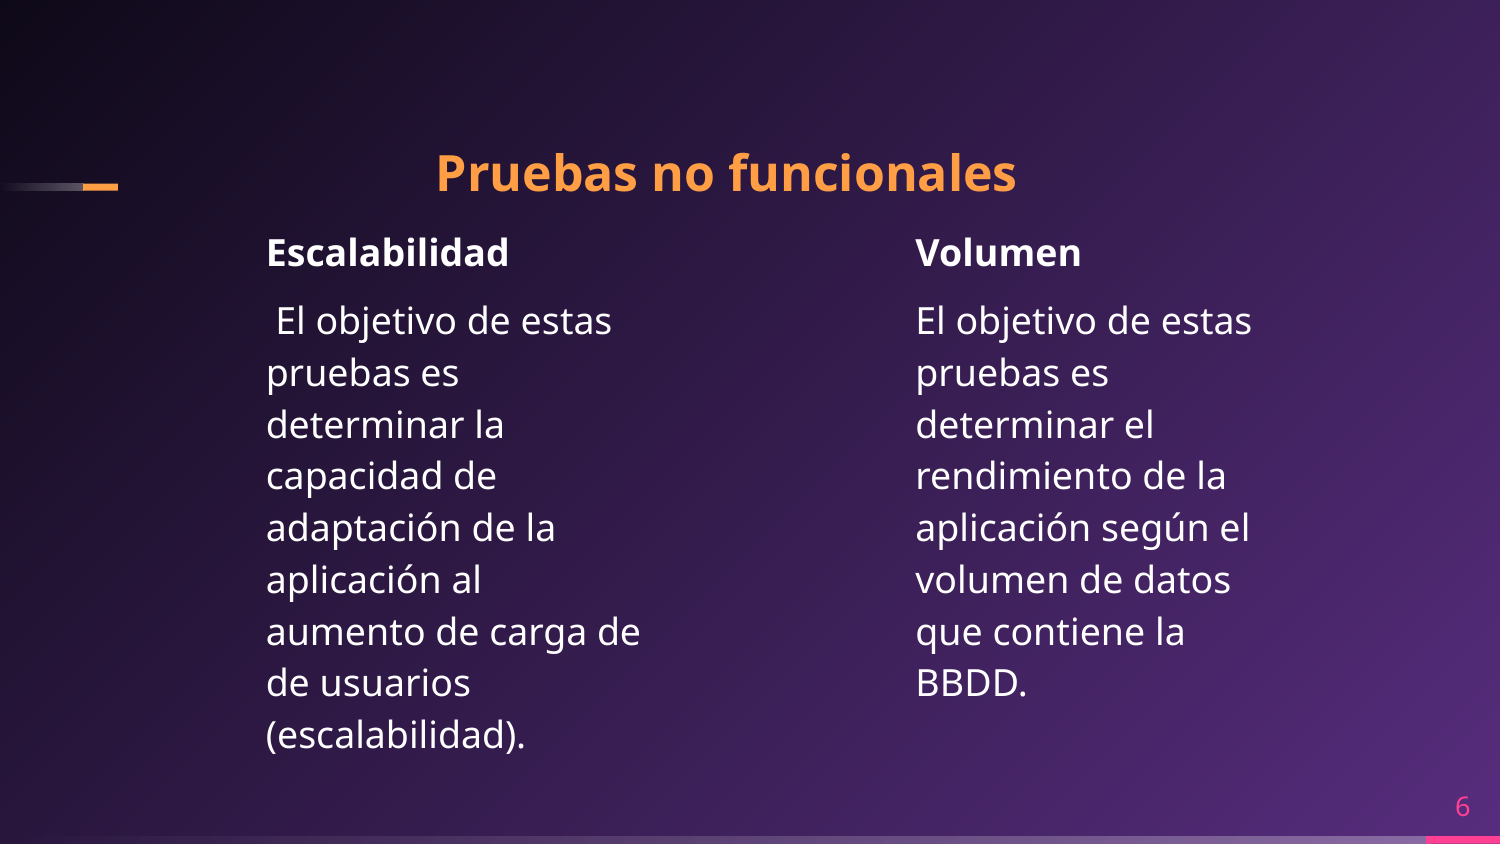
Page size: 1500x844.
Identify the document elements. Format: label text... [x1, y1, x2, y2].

title Pruebas no funcionales [140, 137, 1360, 203]
slide_number <número> [1426, 779, 1500, 837]
list Escalabilidad El objetivo de estas pruebas es determinar la capacidad de adaptación de la aplicación al aumento de carga de de usuarios (escalabilidad). [265, 222, 646, 783]
list Volumen El objetivo de estas pruebas es determinar el rendimiento de la aplicación según el volumen de datos que contiene la BBDD. [915, 222, 1296, 783]
